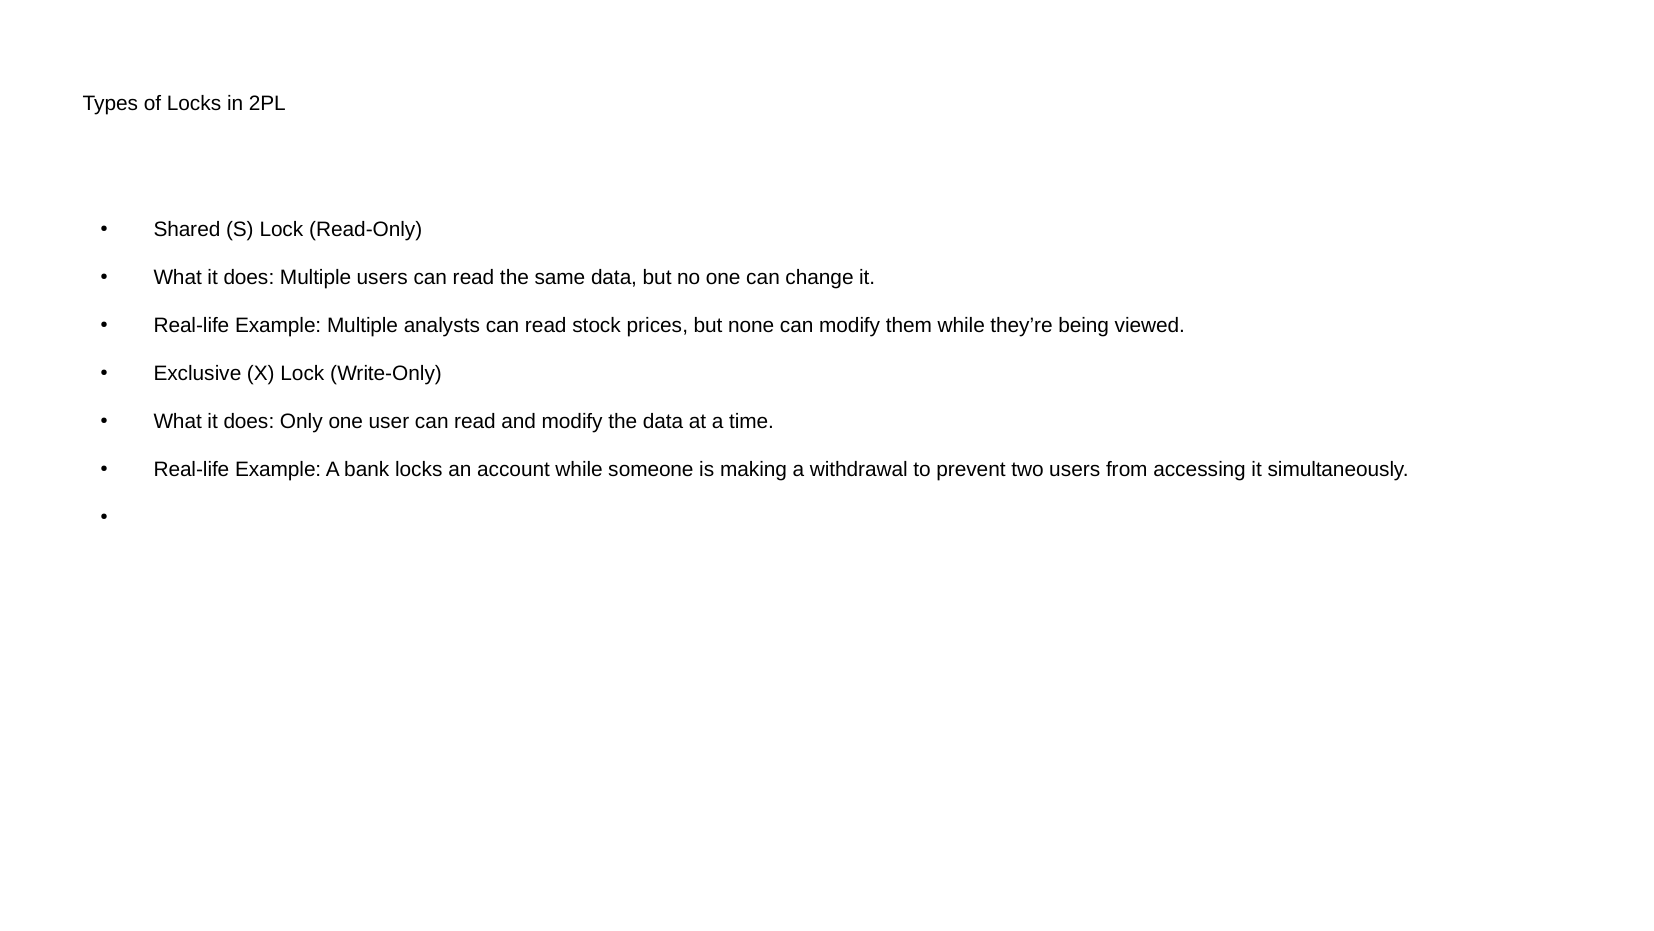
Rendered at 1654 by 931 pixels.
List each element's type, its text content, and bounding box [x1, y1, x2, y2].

list Shared (S) Lock (Read-Only) What it does: Multiple users can read the same data, but no one can change it. Real-life Example: Multiple analysts can read stock prices, but none can modify them while they’re being viewed. Exclusive (X) Lock (Write-Only) What it does: Only one user can read and modify the data at a time. Real-life Example: A bank locks an account while someone is making a withdrawal to prevent two users from accessing it simultaneously. [82, 217, 1571, 758]
title Types of Locks in 2PL [82, 37, 1571, 193]
